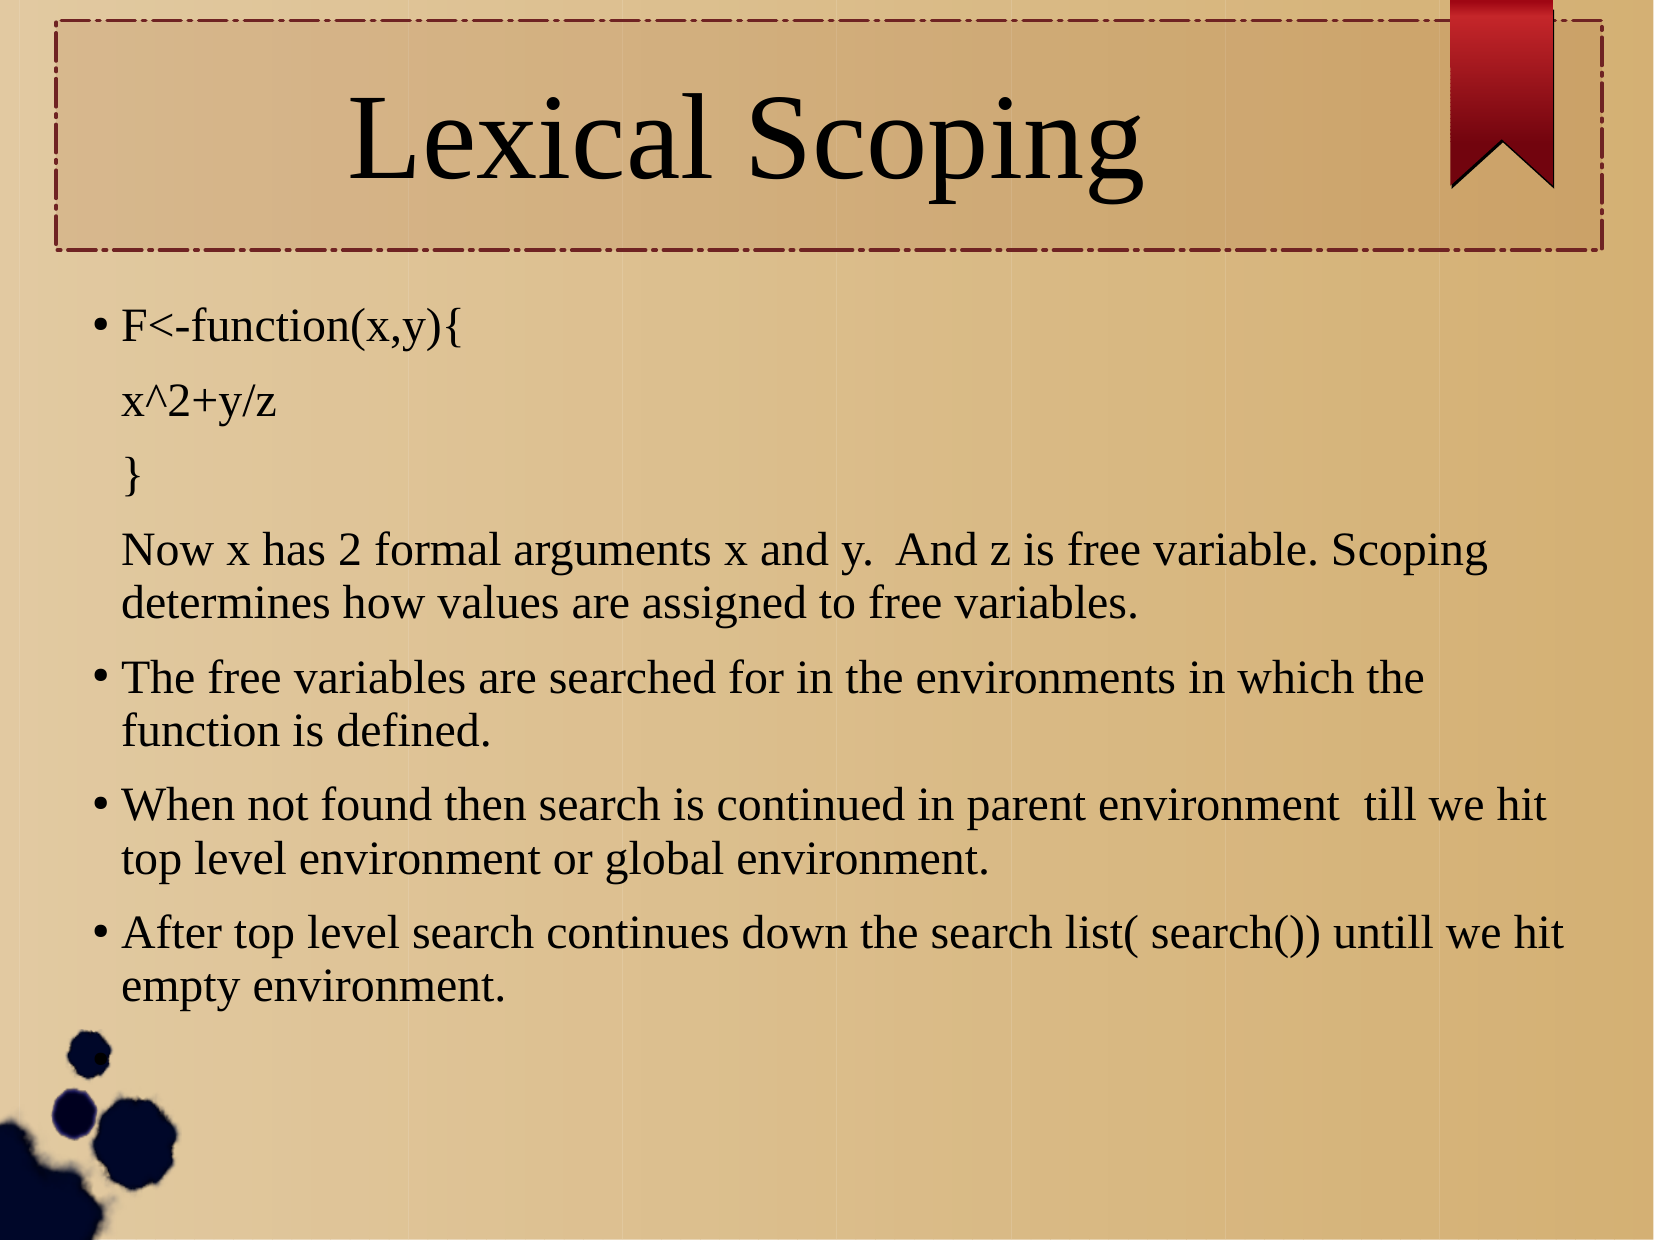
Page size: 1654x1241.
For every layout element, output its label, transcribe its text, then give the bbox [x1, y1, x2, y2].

list F<-function(x,y){ x^2+y/z } Now x has 2 formal arguments x and y. And z is free variable. Scoping determines how values are assigned to free variables. The free variables are searched for in the environments in which the function is defined. When not found then search is continued in parent environment till we hit top level environment or global environment. After top level search continues down the search list( search()) untill we hit empty environment. [82, 299, 1571, 1019]
title Lexical Scoping [82, 47, 1412, 229]
